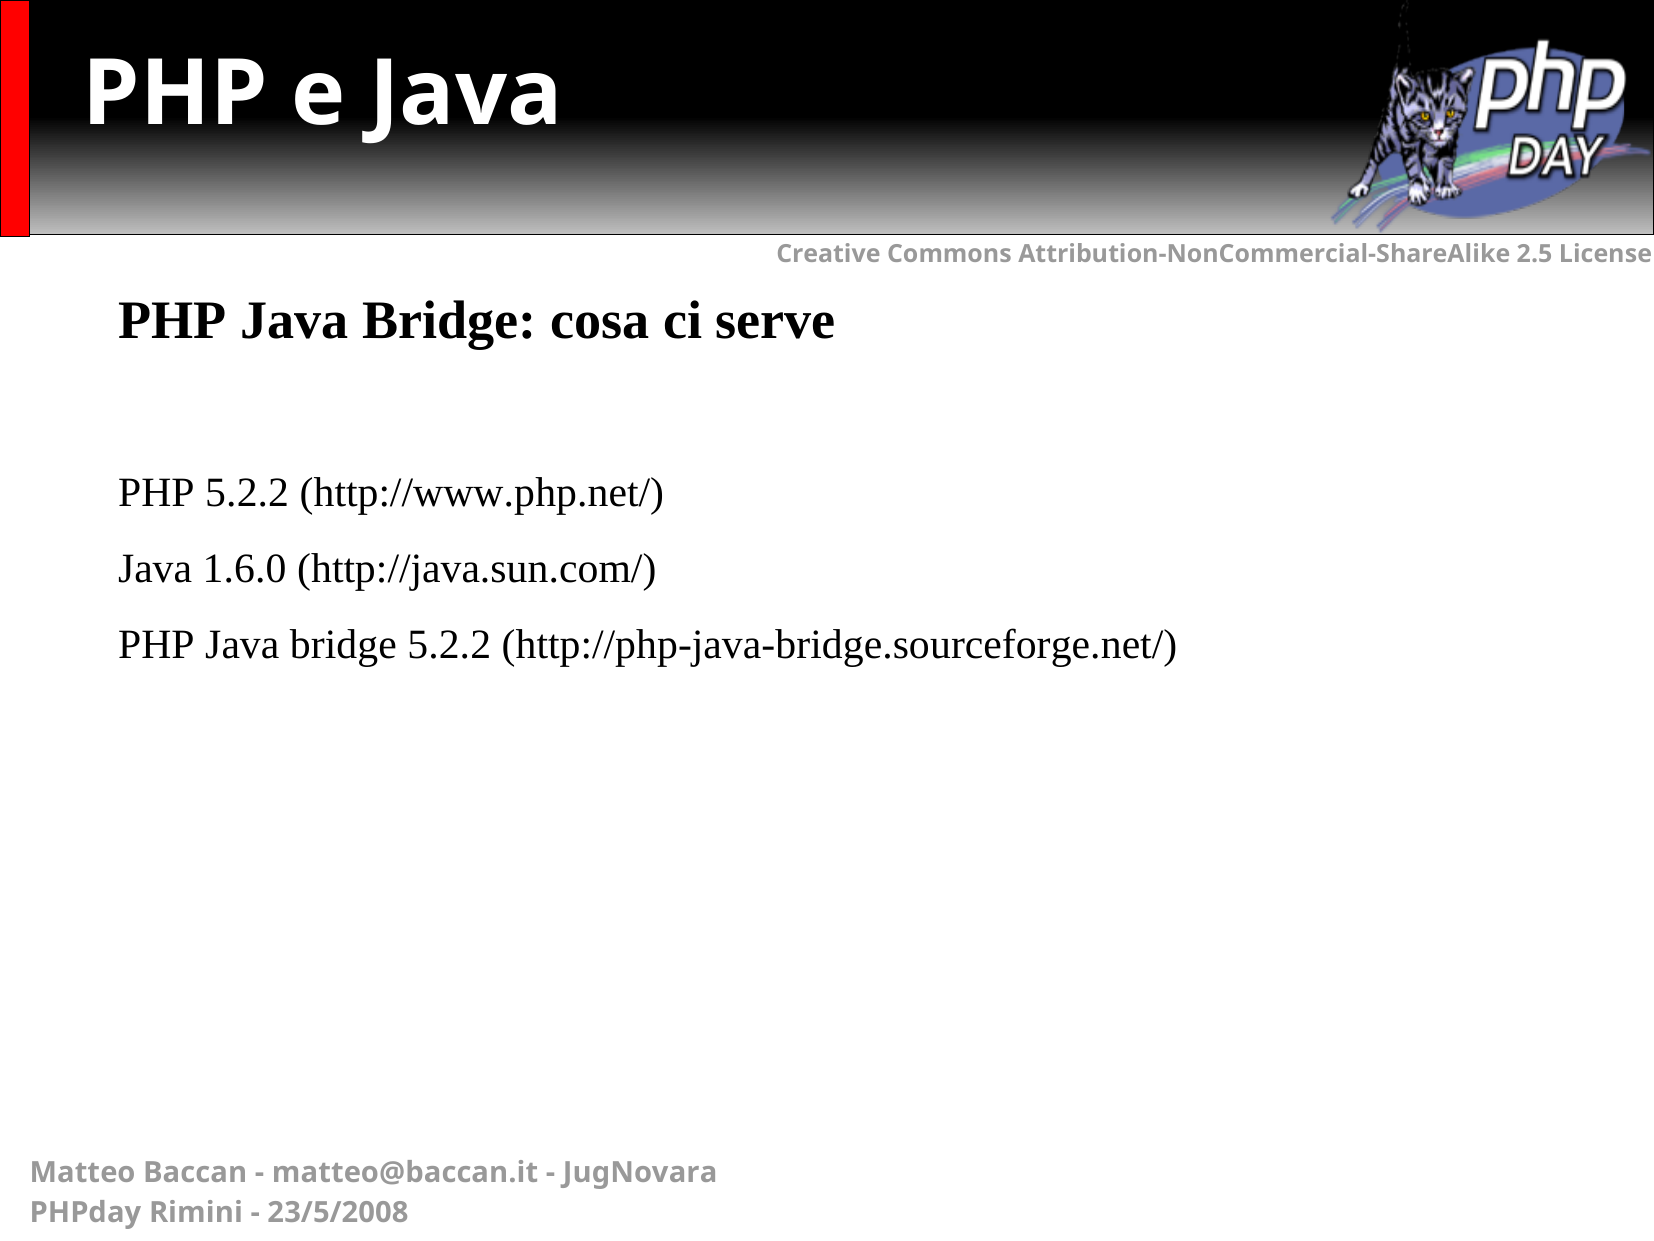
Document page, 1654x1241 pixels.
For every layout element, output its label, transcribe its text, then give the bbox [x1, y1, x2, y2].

text_box [627, 219, 1188, 290]
title PHP e Java [82, 29, 768, 148]
list PHP Java Bridge: cosa ci serve PHP 5.2.2 (http://www.php.net/) Java 1.6.0 (http://java.sun.com/) PHP Java bridge 5.2.2 (http://php-java-bridge.sourceforge.net/) [82, 290, 1571, 1109]
picture [1328, 0, 1654, 237]
